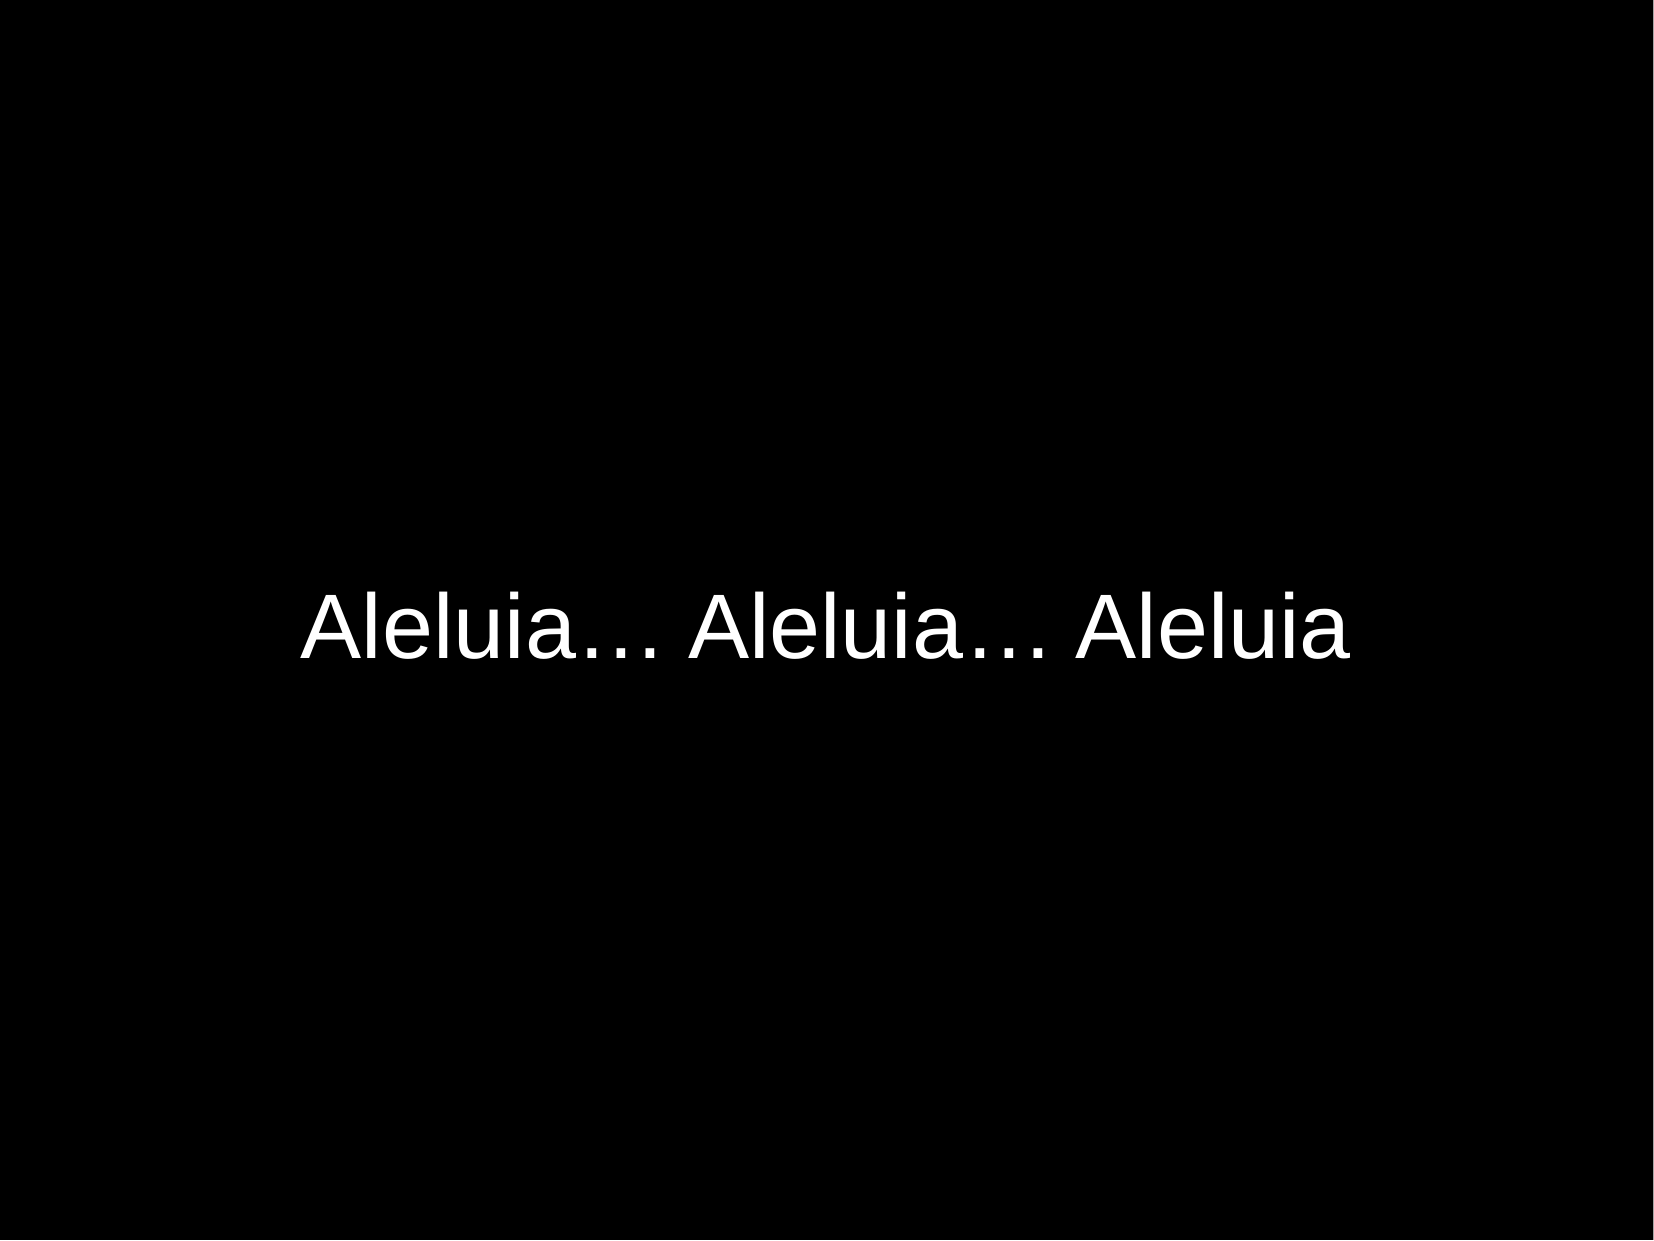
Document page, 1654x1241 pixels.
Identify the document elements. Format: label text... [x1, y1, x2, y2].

subtitle Aleluia… Aleluia… Aleluia [82, 49, 1571, 1205]
